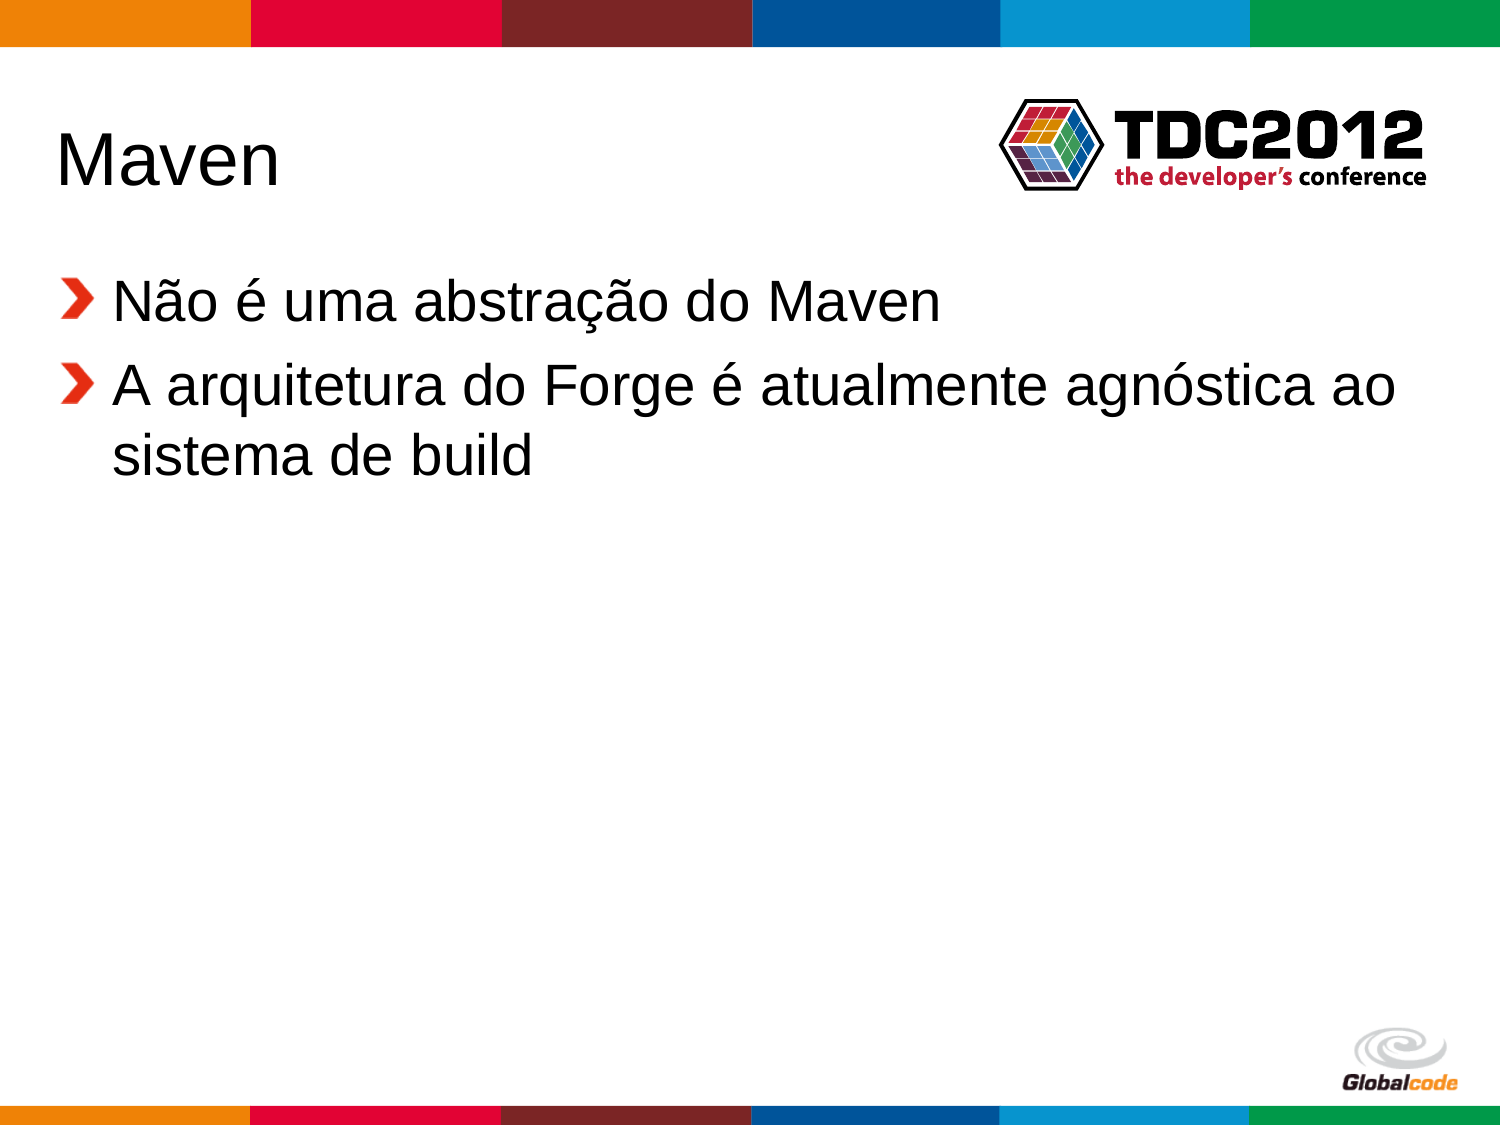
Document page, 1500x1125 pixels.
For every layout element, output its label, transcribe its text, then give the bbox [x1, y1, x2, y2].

picture [1340, 999, 1459, 1105]
list Não é uma abstração do Maven A arquitetura do Forge é atualmente agnóstica ao sistema de build [41, 255, 1459, 998]
title Maven [41, 57, 975, 254]
